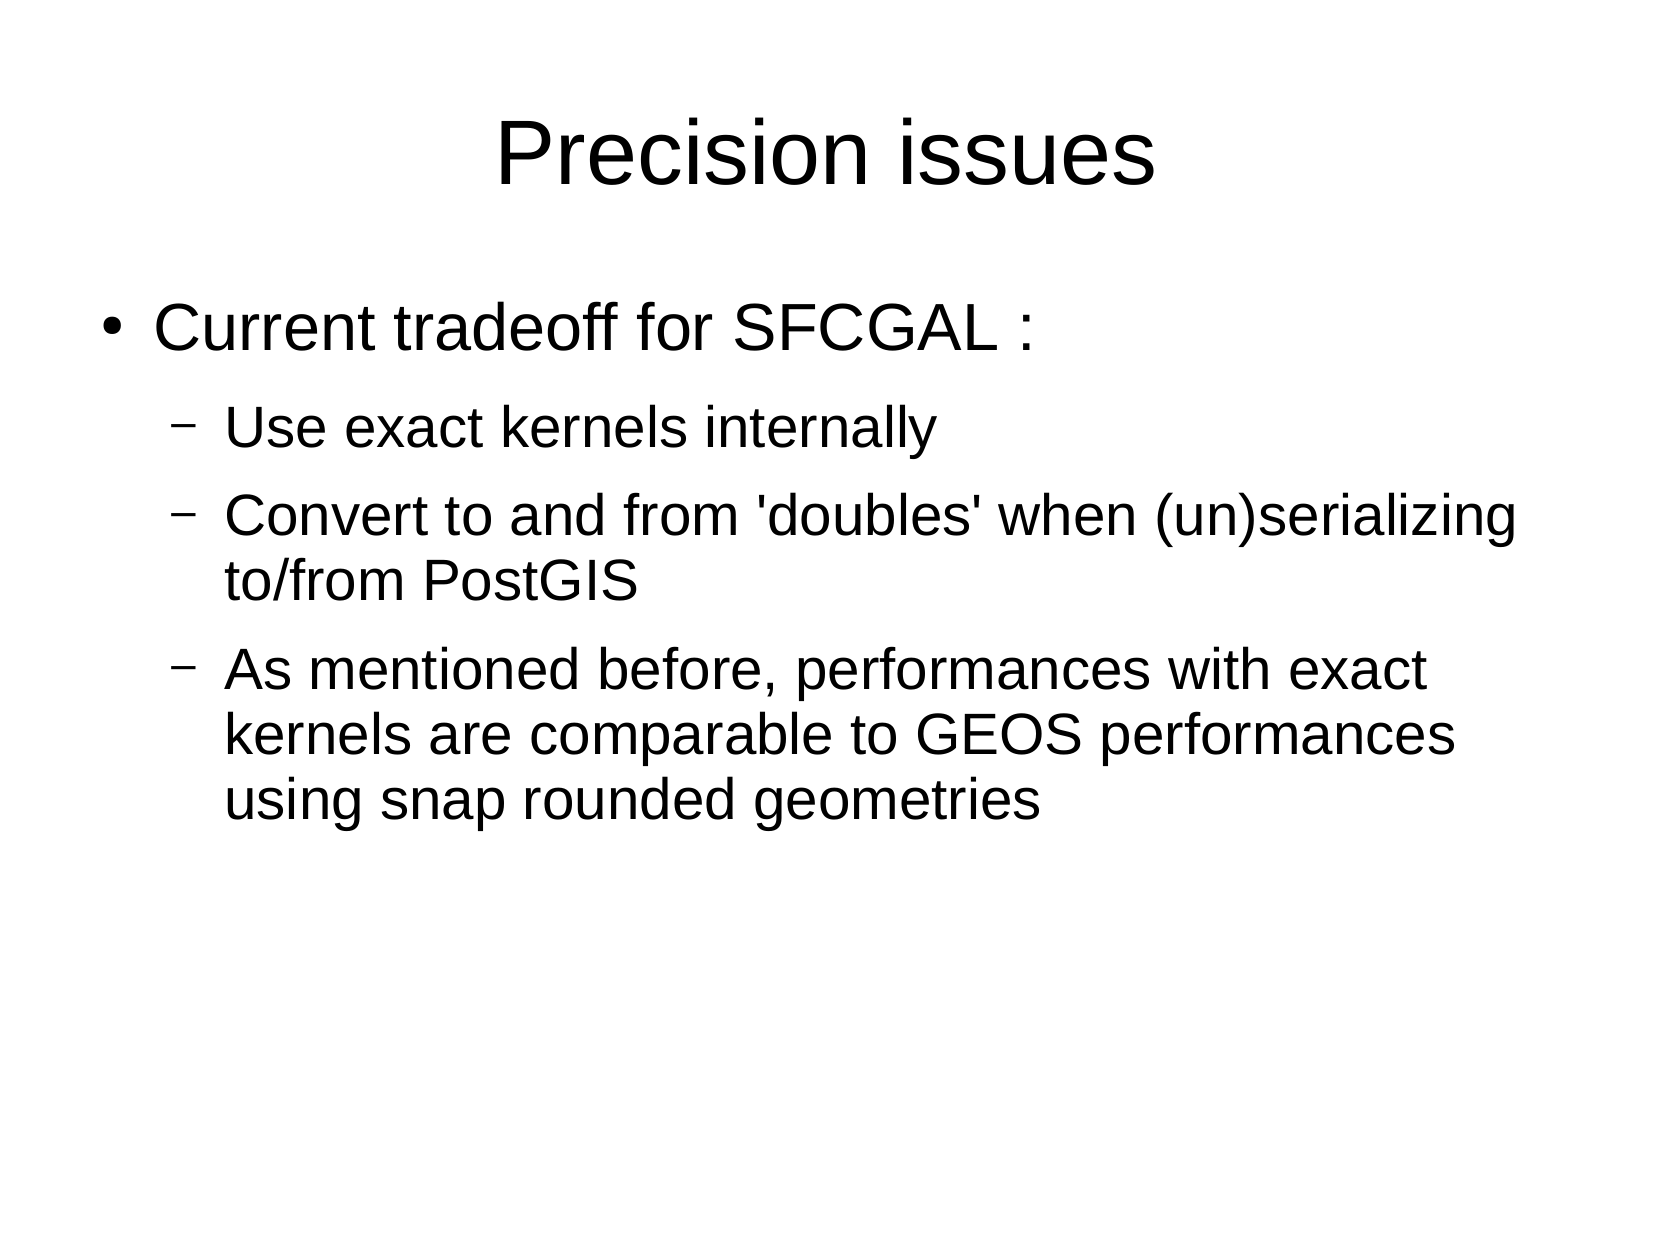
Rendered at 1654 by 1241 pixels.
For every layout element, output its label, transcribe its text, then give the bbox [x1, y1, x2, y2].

list Current tradeoff for SFCGAL : Use exact kernels internally Convert to and from 'doubles' when (un)serializing to/from PostGIS As mentioned before, performances with exact kernels are comparable to GEOS performances using snap rounded geometries [82, 290, 1538, 1010]
title Precision issues [82, 49, 1571, 257]
